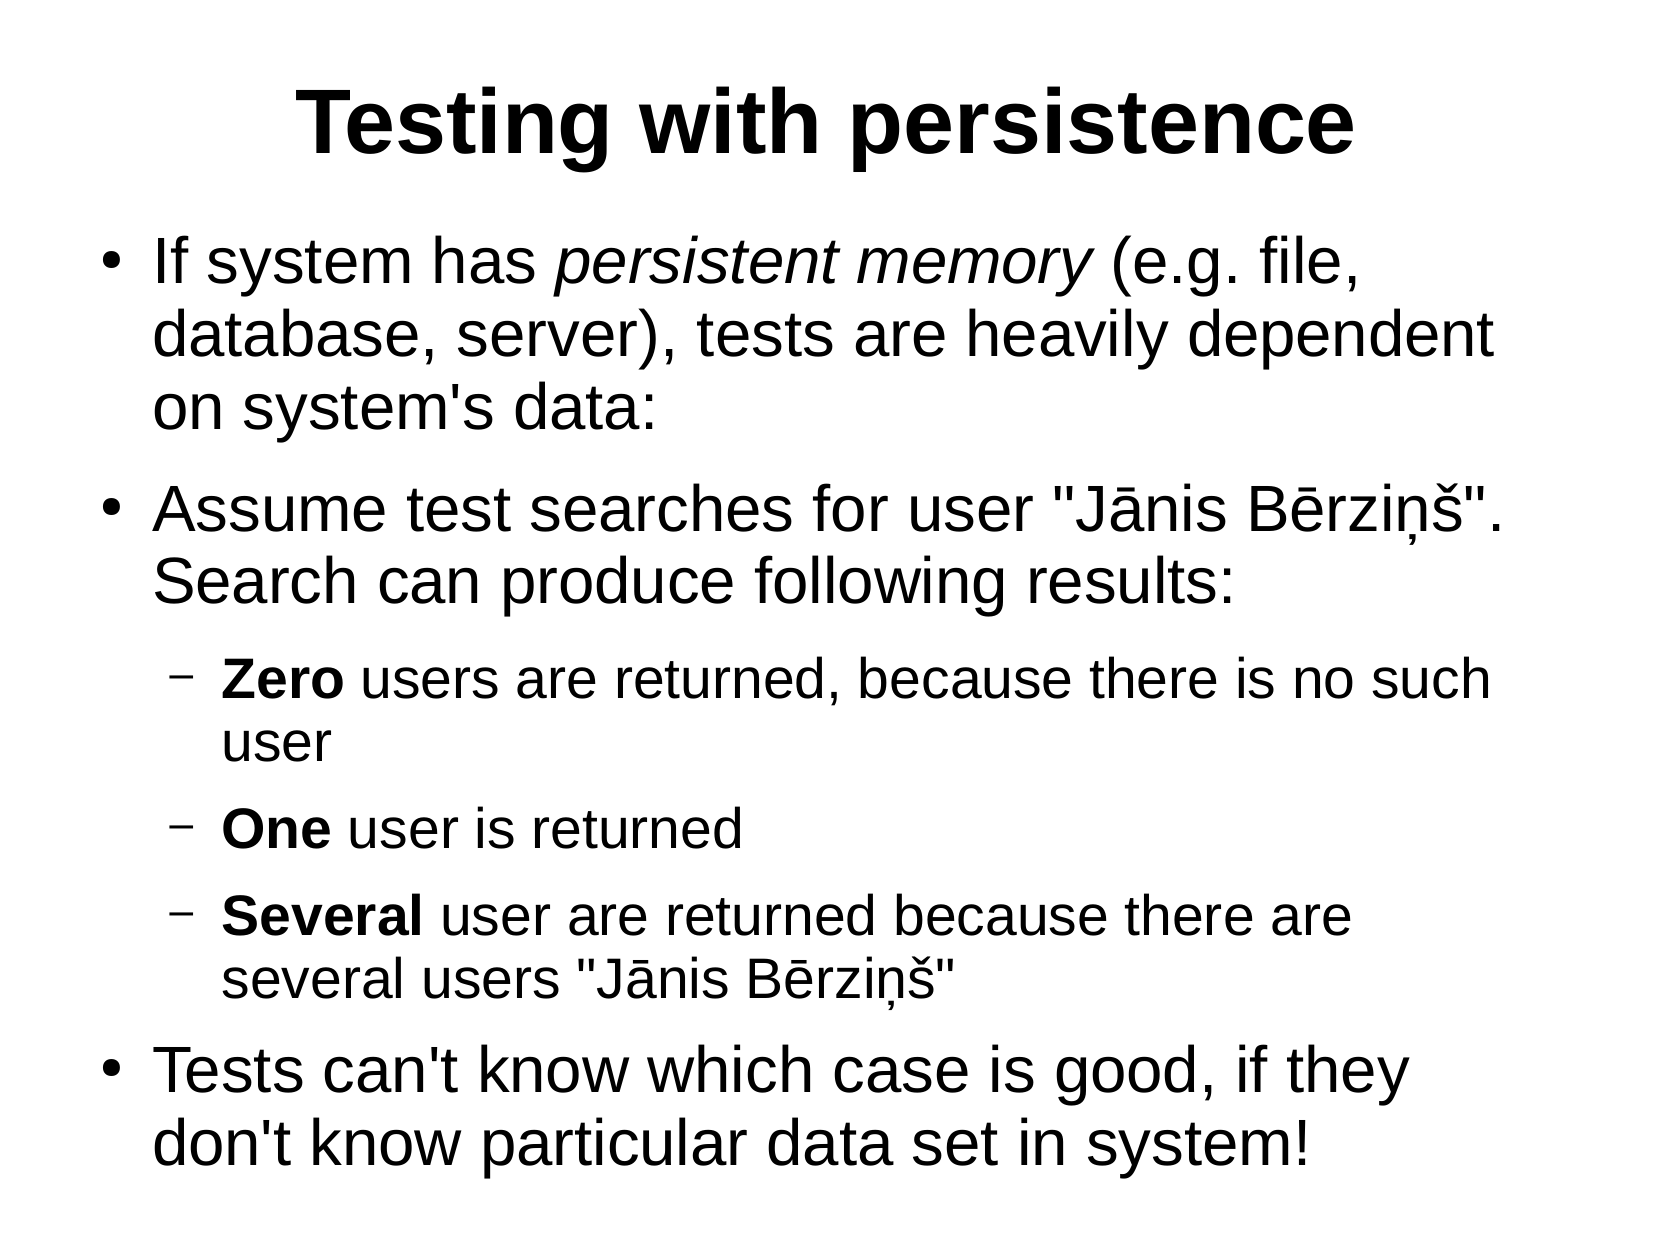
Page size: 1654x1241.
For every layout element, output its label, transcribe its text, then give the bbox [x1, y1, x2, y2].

list If system has persistent memory (e.g. file, database, server), tests are heavily dependent on system's data: Assume test searches for user "Jānis Bērziņš". Search can produce following results: Zero users are returned, because there is no such user One user is returned Several user are returned because there are several users "Jānis Bērziņš" Tests can't know which case is good, if they don't know particular data set in system! [82, 225, 1538, 1186]
title Testing with persistence [82, 49, 1571, 196]
